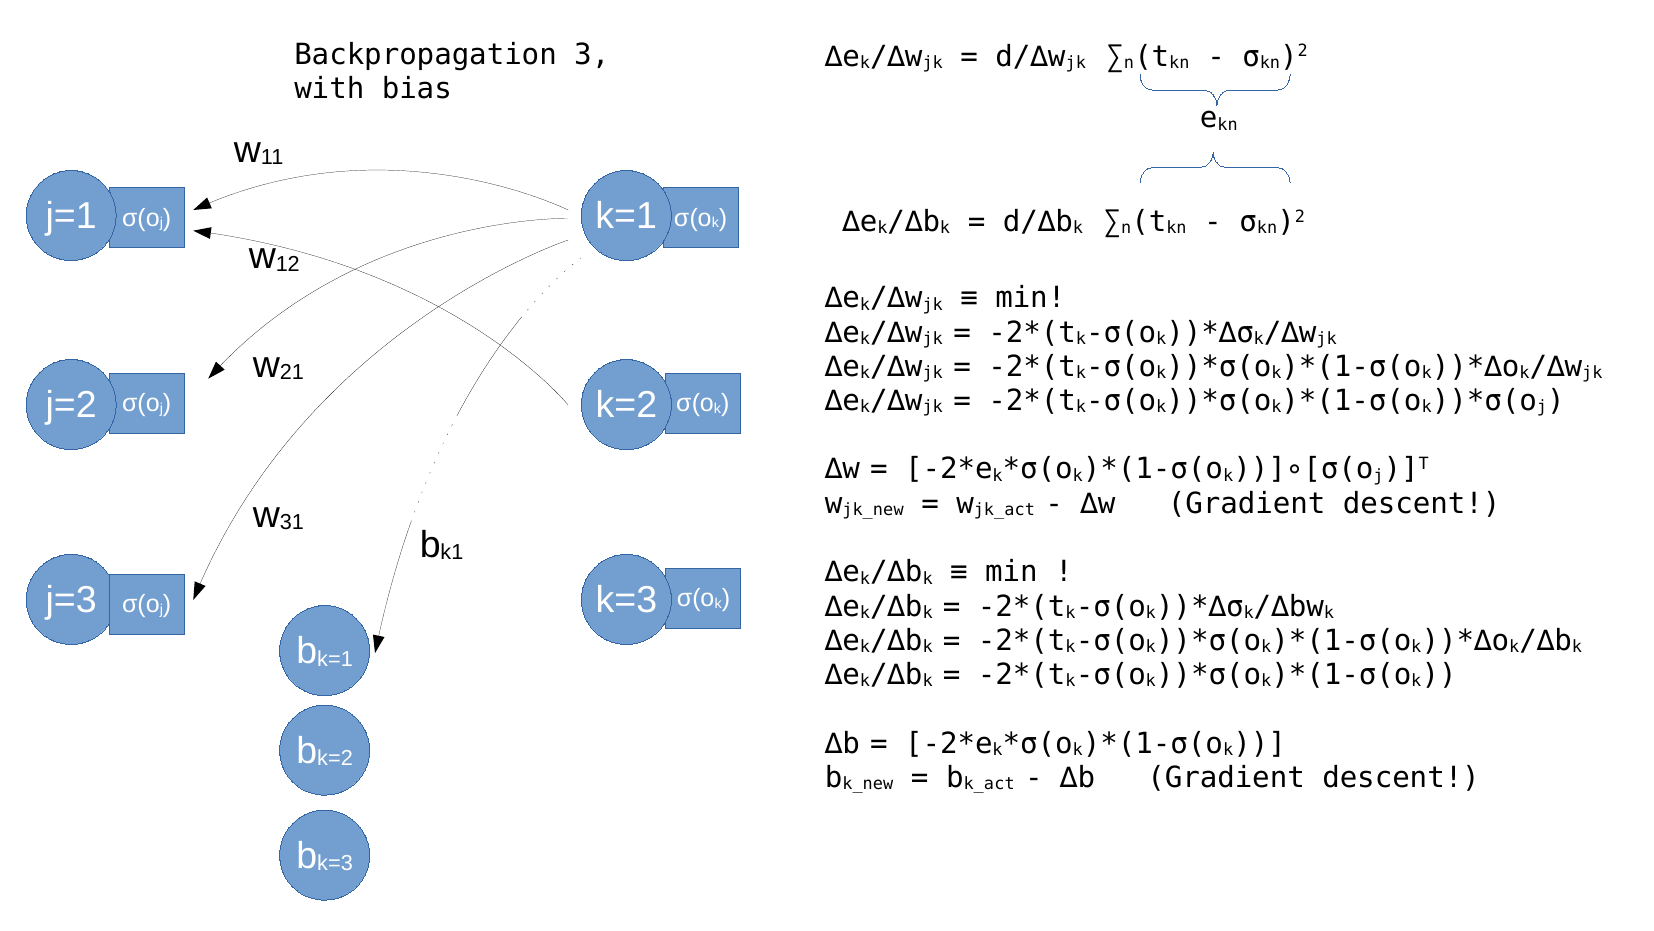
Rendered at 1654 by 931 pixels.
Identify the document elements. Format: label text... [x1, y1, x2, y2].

text_box σ(oj) [109, 373, 185, 434]
text_box j=1 [26, 170, 117, 261]
text_box w11 [219, 120, 299, 191]
text_box w21 [238, 335, 344, 406]
text_box ∆ek/∆wjk ≡ min! ∆ek/∆wjk = -2*(tk-σ(ok))*∆σk/∆wjk ∆ek/∆wjk = -2*(tk-σ(ok))*σ(ok)*(1-σ(ok))*∆ok/∆wjk ∆ek/∆wjk = -2*(tk-σ(ok))*σ(ok)*(1-σ(ok))*σ(oj) ∆w = [-2*ek*σ(ok)*(1-σ(ok))]∘[σ(oj)]T wjk_new = wjk_act - ∆w (Gradient descent!) ∆ek/∆bk ≡ min ! ∆ek/∆bk = -2*(tk-σ(ok))*∆σk/∆bwk ∆ek/∆bk = -2*(tk-σ(ok))*σ(ok)*(1-σ(ok))*∆ok/∆bk ∆ek/∆bk = -2*(tk-σ(ok))*σ(ok)*(1-σ(ok)) ∆b = [-2*ek*σ(ok)*(1-σ(ok))] bk_new = bk_act - ∆b (Gradient descent!) [810, 273, 1636, 914]
text_box σ(ok) [665, 373, 741, 434]
text_box j=3 [26, 554, 109, 645]
text_box w12 [234, 227, 329, 297]
text_box σ(ok) [665, 568, 741, 629]
text_box σ(oj) [109, 187, 185, 248]
text_box k=3 [581, 554, 672, 645]
text_box bk=3 [279, 810, 370, 901]
text_box k=1 [581, 170, 672, 261]
text_box k=2 [581, 359, 672, 450]
text_box Backpropagation 3, with bias [279, 30, 646, 121]
text_box w31 [238, 485, 344, 556]
text_box ekn [1185, 93, 1261, 152]
text_box w21 [321, 383, 344, 406]
text_box σ(oj) [109, 574, 185, 635]
text_box ∆ek/∆wjk = d/∆wjk ∑n(tkn - σkn)2 [810, 31, 1636, 91]
text_box ∆ek/∆bk = d/∆bk ∑n(tkn - σkn)2 [810, 197, 1636, 257]
text_box σ(ok) [663, 187, 739, 248]
text_box bk1 [405, 515, 511, 586]
text_box j=2 [26, 359, 117, 450]
text_box bk=2 [279, 705, 370, 796]
text_box bk=1 [279, 605, 370, 696]
